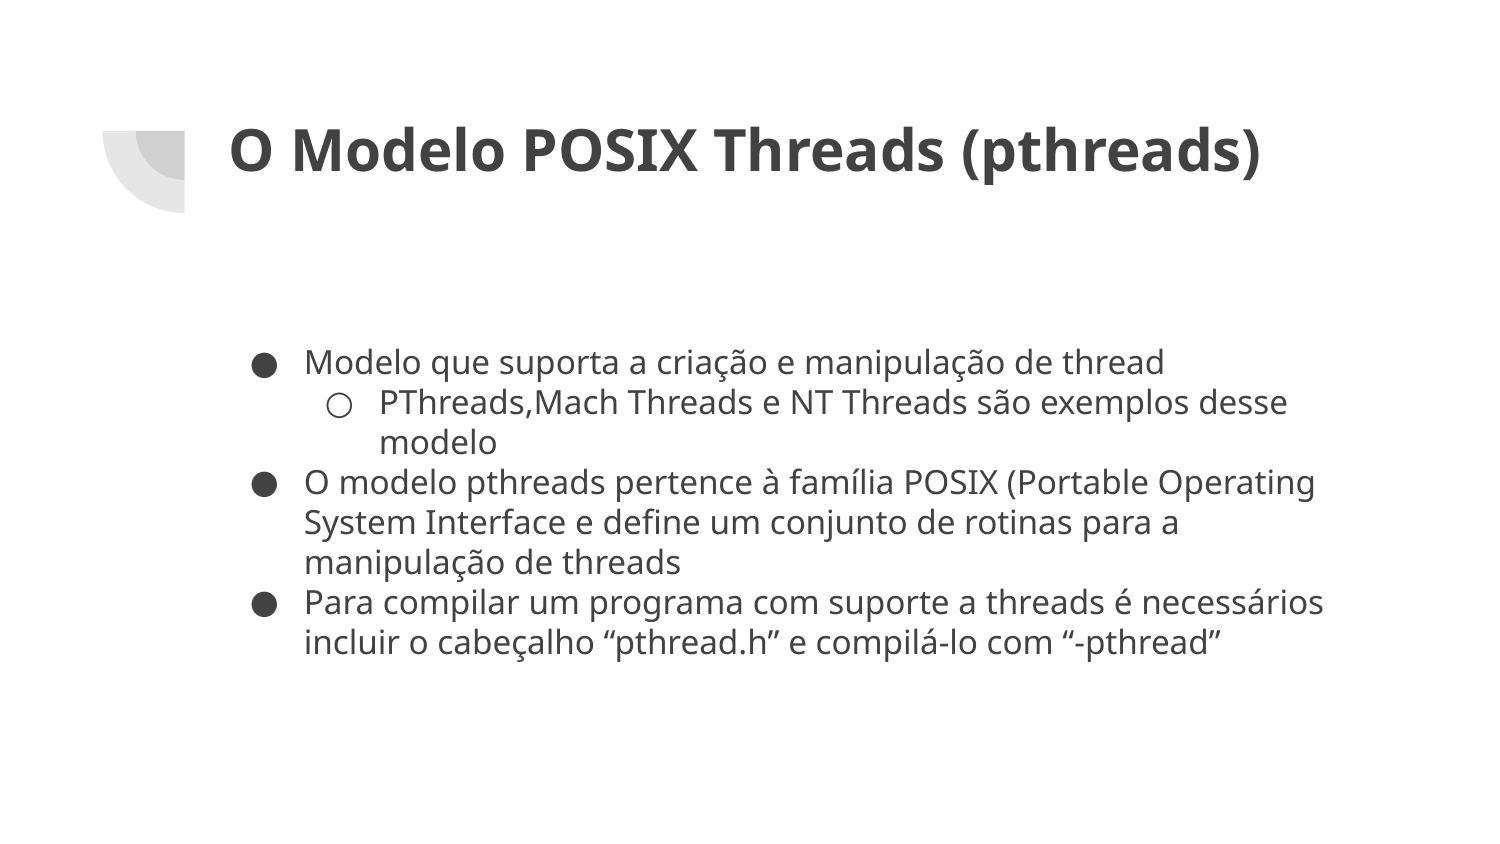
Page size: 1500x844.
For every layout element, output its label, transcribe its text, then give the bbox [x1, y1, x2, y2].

title O Modelo POSIX Threads (pthreads) [213, 98, 1368, 263]
list Modelo que suporta a criação e manipulação de thread PThreads,Mach Threads e NT Threads são exemplos desse modelo O modelo pthreads pertence à família POSIX (Portable Operating System Interface e define um conjunto de rotinas para a manipulação de threads Para compilar um programa com suporte a threads é necessários incluir o cabeçalho “pthread.h” e compilá-lo com “-pthread” [213, 326, 1368, 744]
